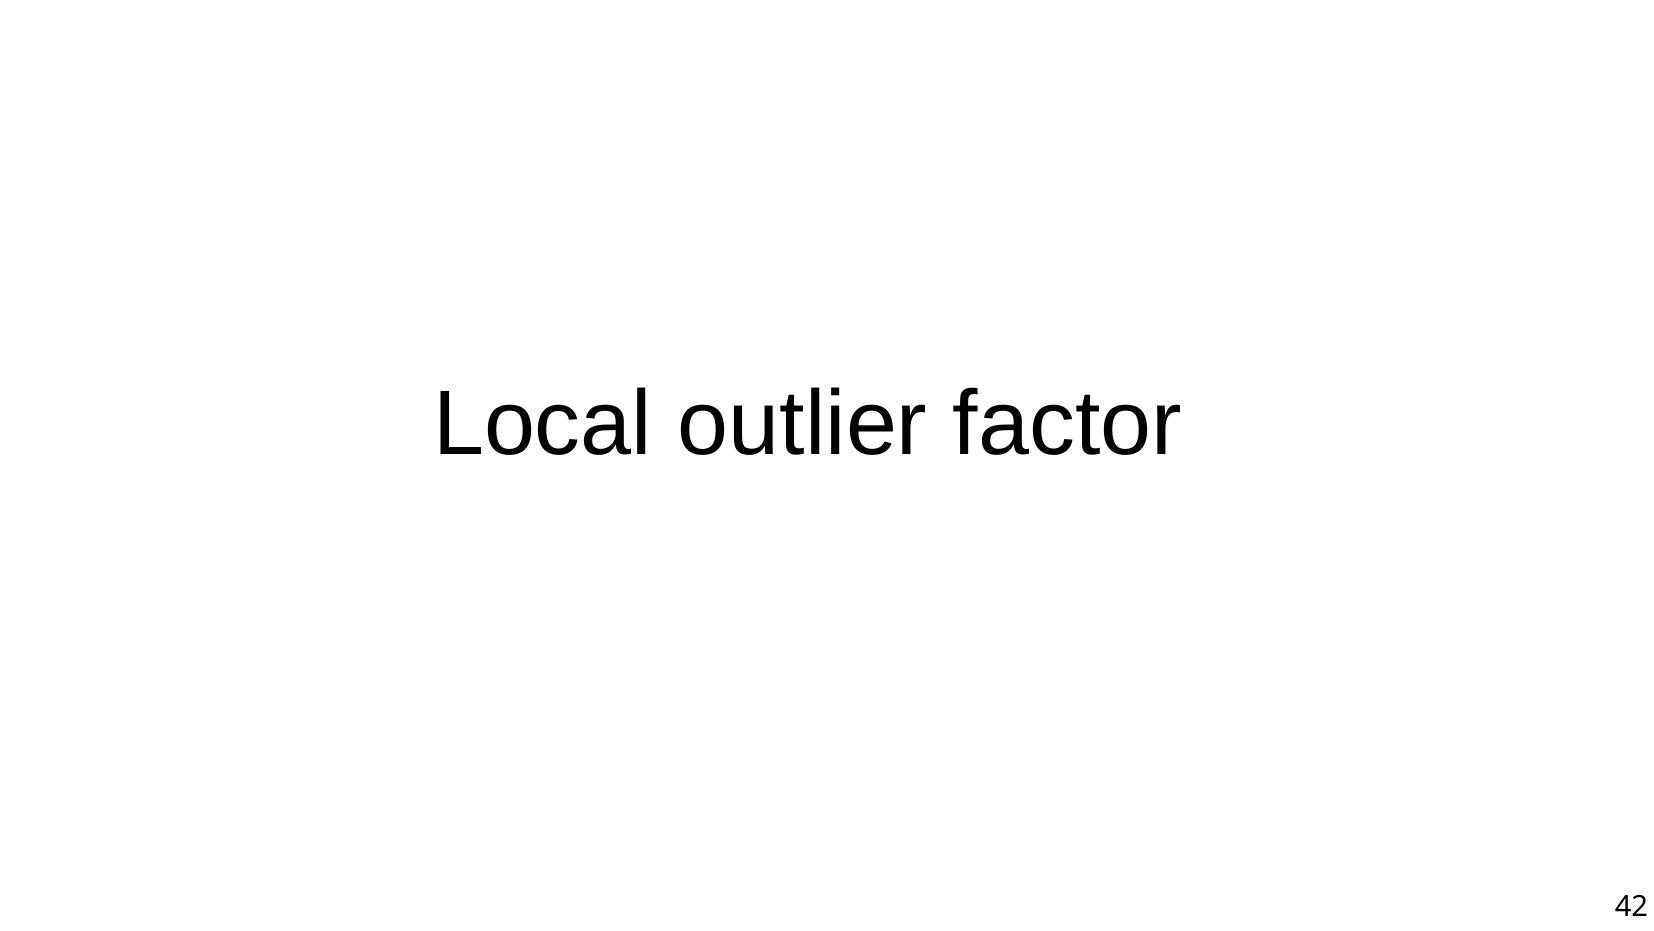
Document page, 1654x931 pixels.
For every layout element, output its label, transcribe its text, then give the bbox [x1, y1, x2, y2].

title Local outlier factor [64, 345, 1553, 501]
